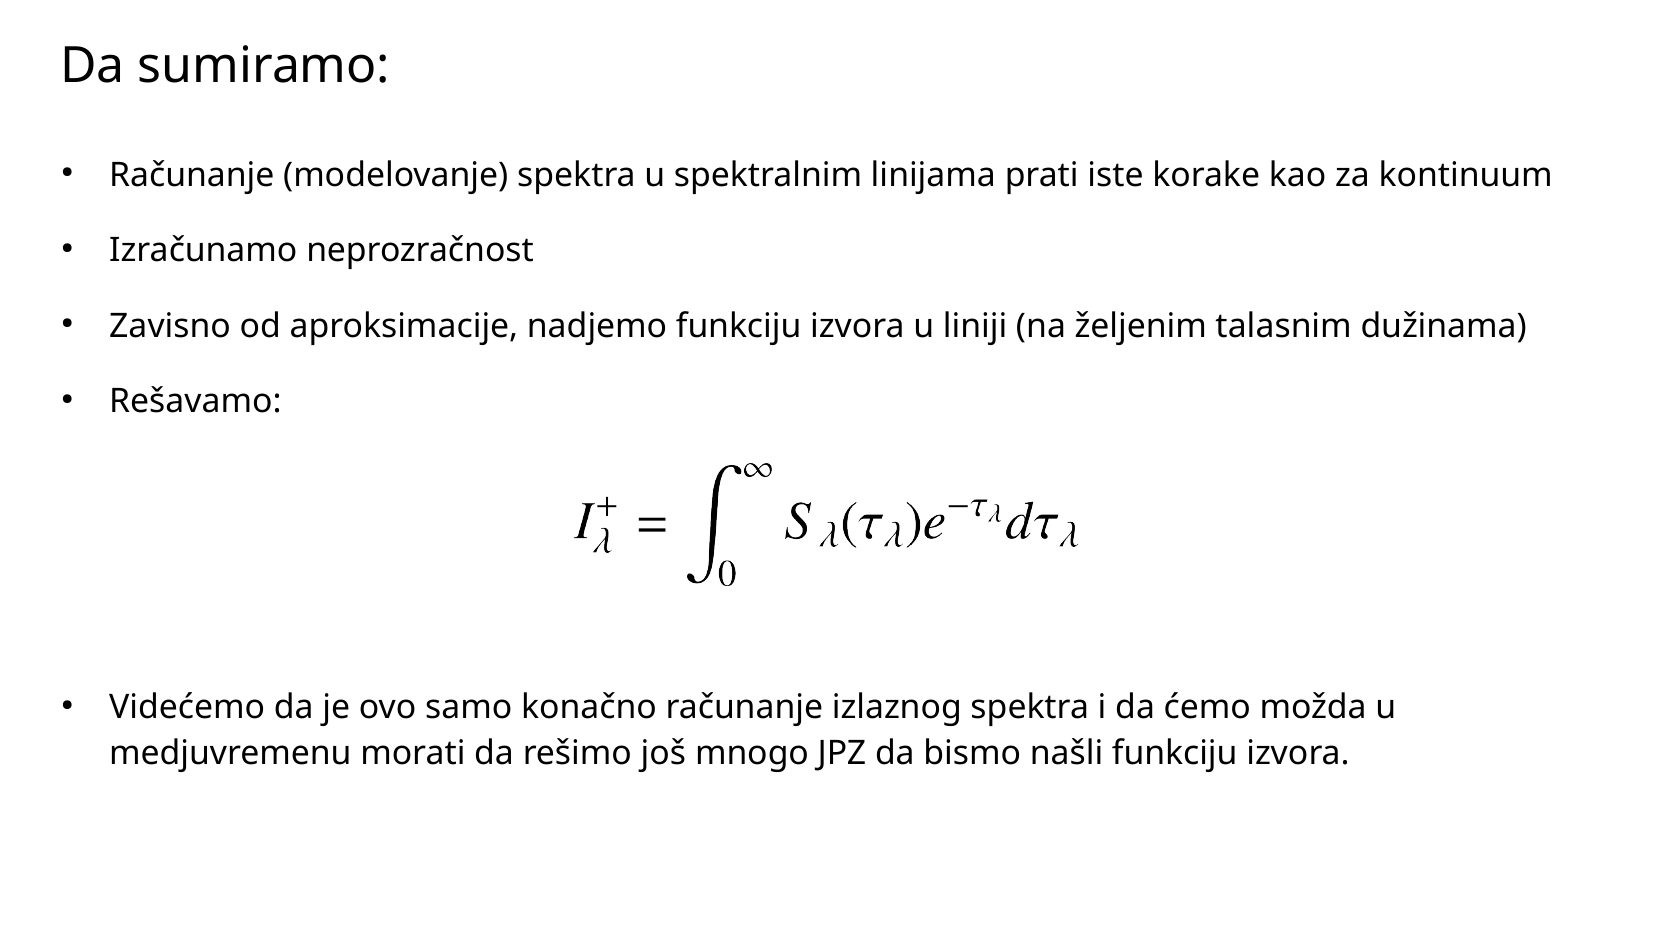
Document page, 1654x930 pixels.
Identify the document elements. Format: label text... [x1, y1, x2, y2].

picture [574, 461, 1079, 586]
list Računanje (modelovanje) spektra u spektralnim linijama prati iste korake kao za kontinuum Izračunamo neprozračnost Zavisno od aproksimacije, nadjemo funkciju izvora u liniji (na željenim talasnim dužinama) Rešavamo: Videćemo da je ovo samo konačno računanje izlaznog spektra i da ćemo možda u medjuvremenu morati da rešimo još mnogo JPZ da bismo našli funkciju izvora. [45, 149, 1635, 880]
title Da sumiramo: [59, 13, 1648, 113]
